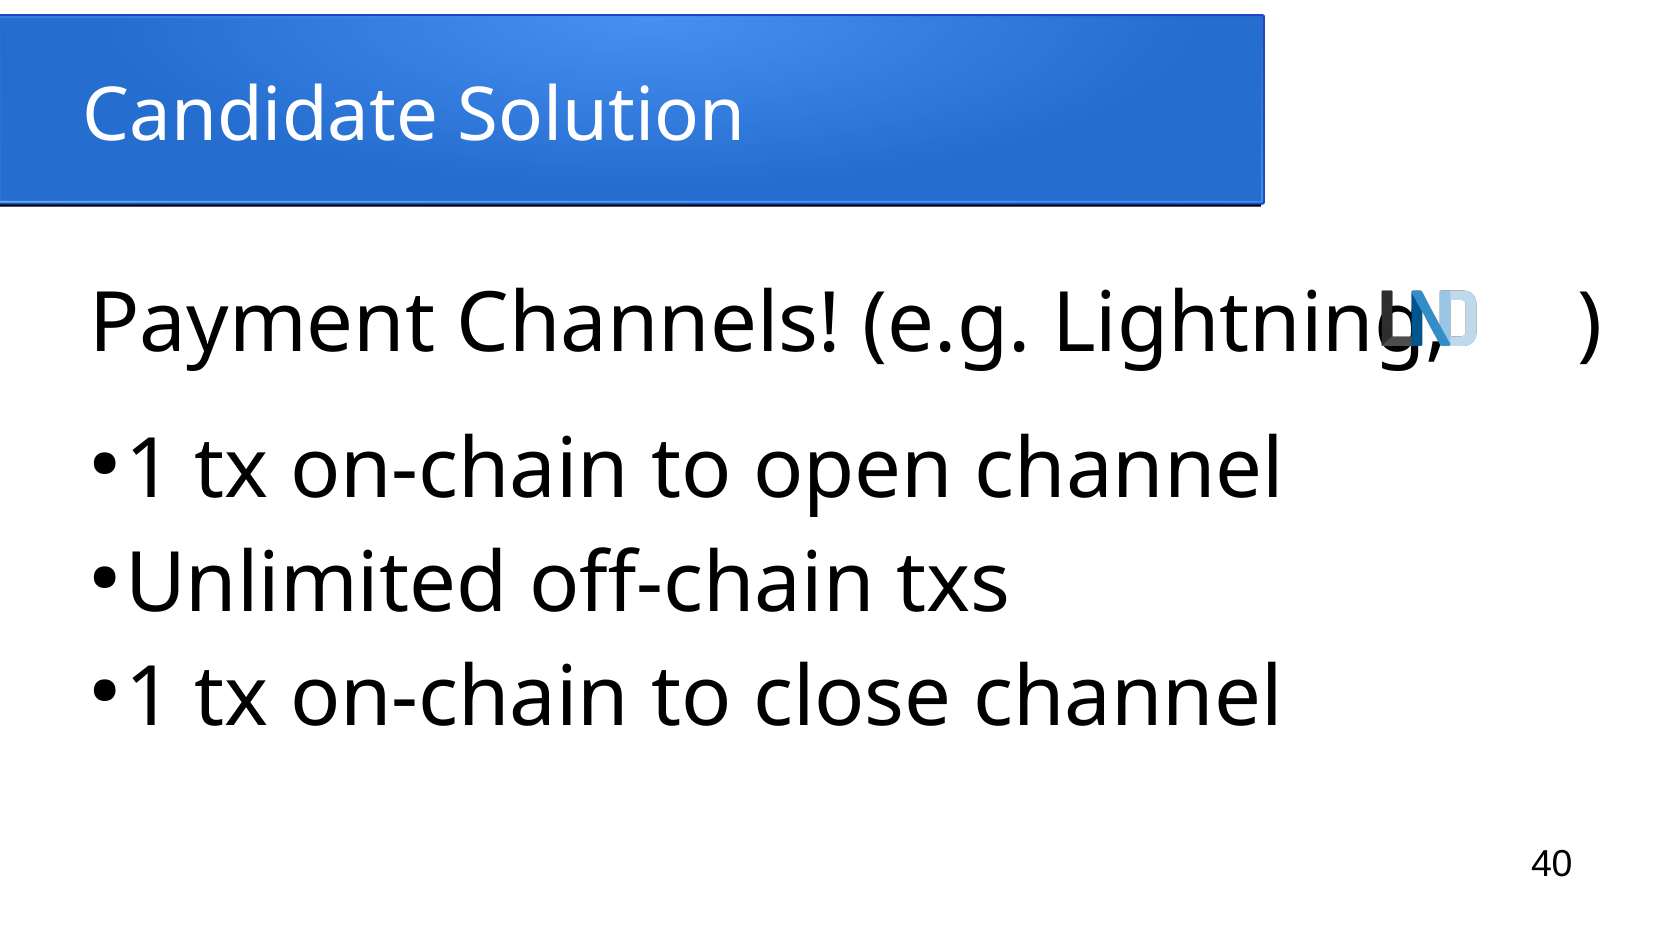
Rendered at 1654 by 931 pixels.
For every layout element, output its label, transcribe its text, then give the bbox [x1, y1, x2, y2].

text_box Payment Channels! (e.g. Lightning, ) 1 tx on-chain to open channel Unlimited off-chain txs 1 tx on-chain to close channel [75, 255, 1636, 740]
title Candidate Solution [82, 35, 1235, 189]
picture [1352, 260, 1499, 372]
